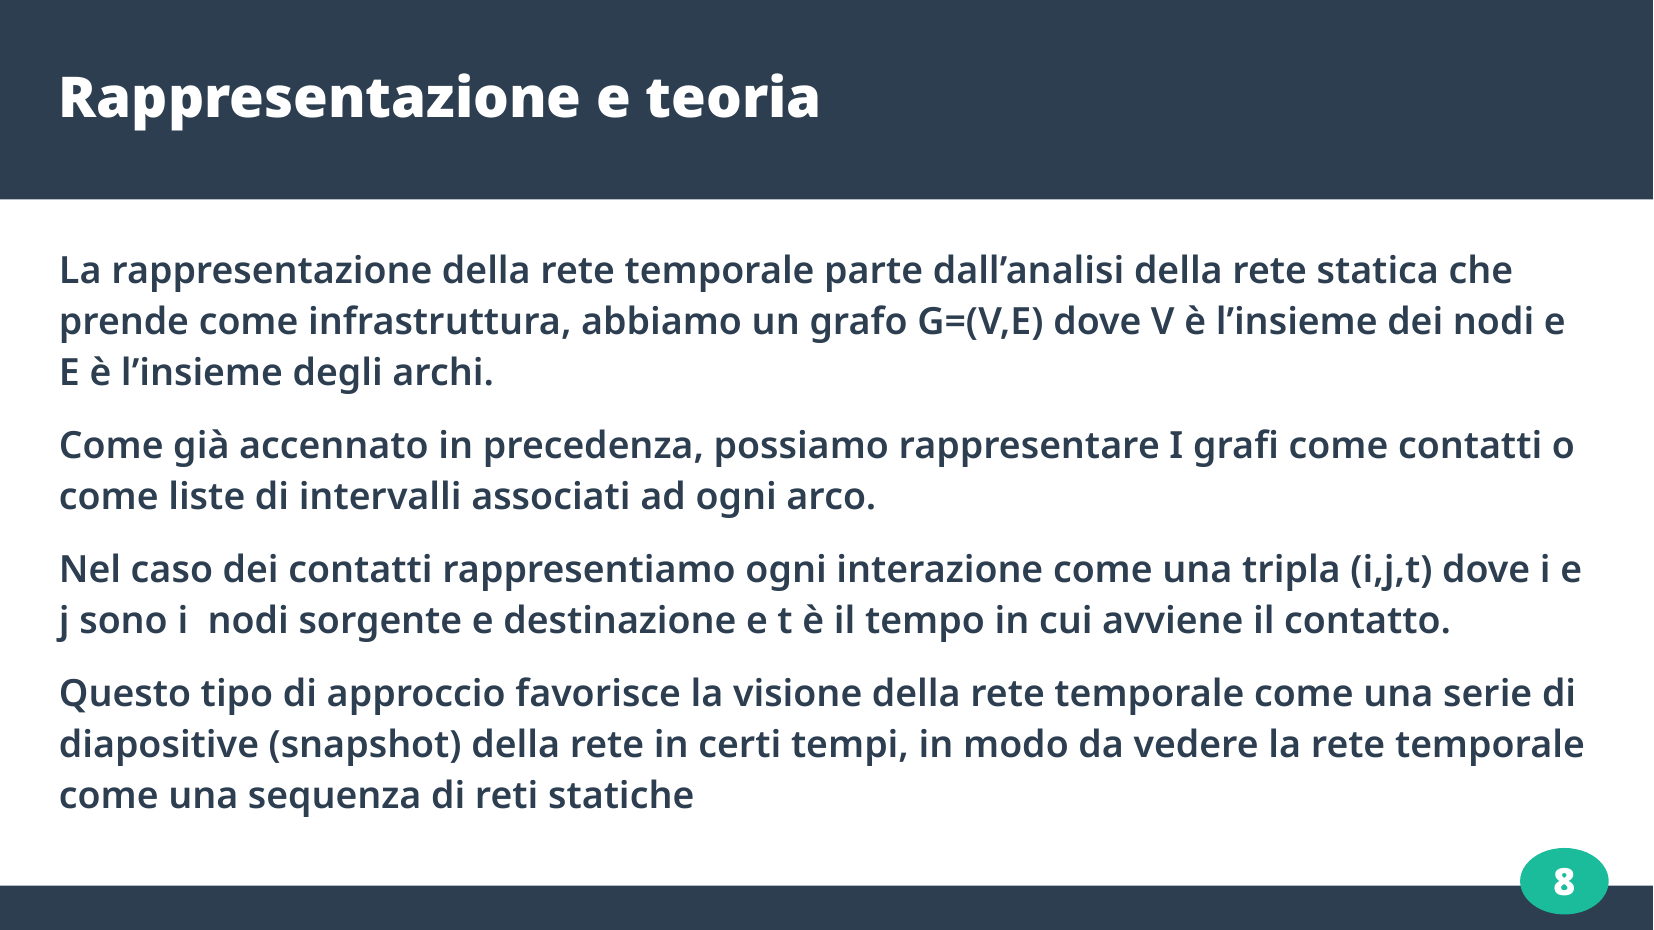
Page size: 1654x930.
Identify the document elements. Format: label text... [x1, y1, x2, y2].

list La rappresentazione della rete temporale parte dall’analisi della rete statica che prende come infrastruttura, abbiamo un grafo G=(V,E) dove V è l’insieme dei nodi e E è l’insieme degli archi. Come già accennato in precedenza, possiamo rappresentare I grafi come contatti o come liste di intervalli associati ad ogni arco. Nel caso dei contatti rappresentiamo ogni interazione come una tripla (i,j,t) dove i e j sono i nodi sorgente e destinazione e t è il tempo in cui avviene il contatto. Questo tipo di approccio favorisce la visione della rete temporale come una serie di diapositive (snapshot) della rete in certi tempi, in modo da vedere la rete temporale come una sequenza di reti statiche [58, 243, 1594, 864]
title Rappresentazione e teoria [58, 36, 1594, 155]
